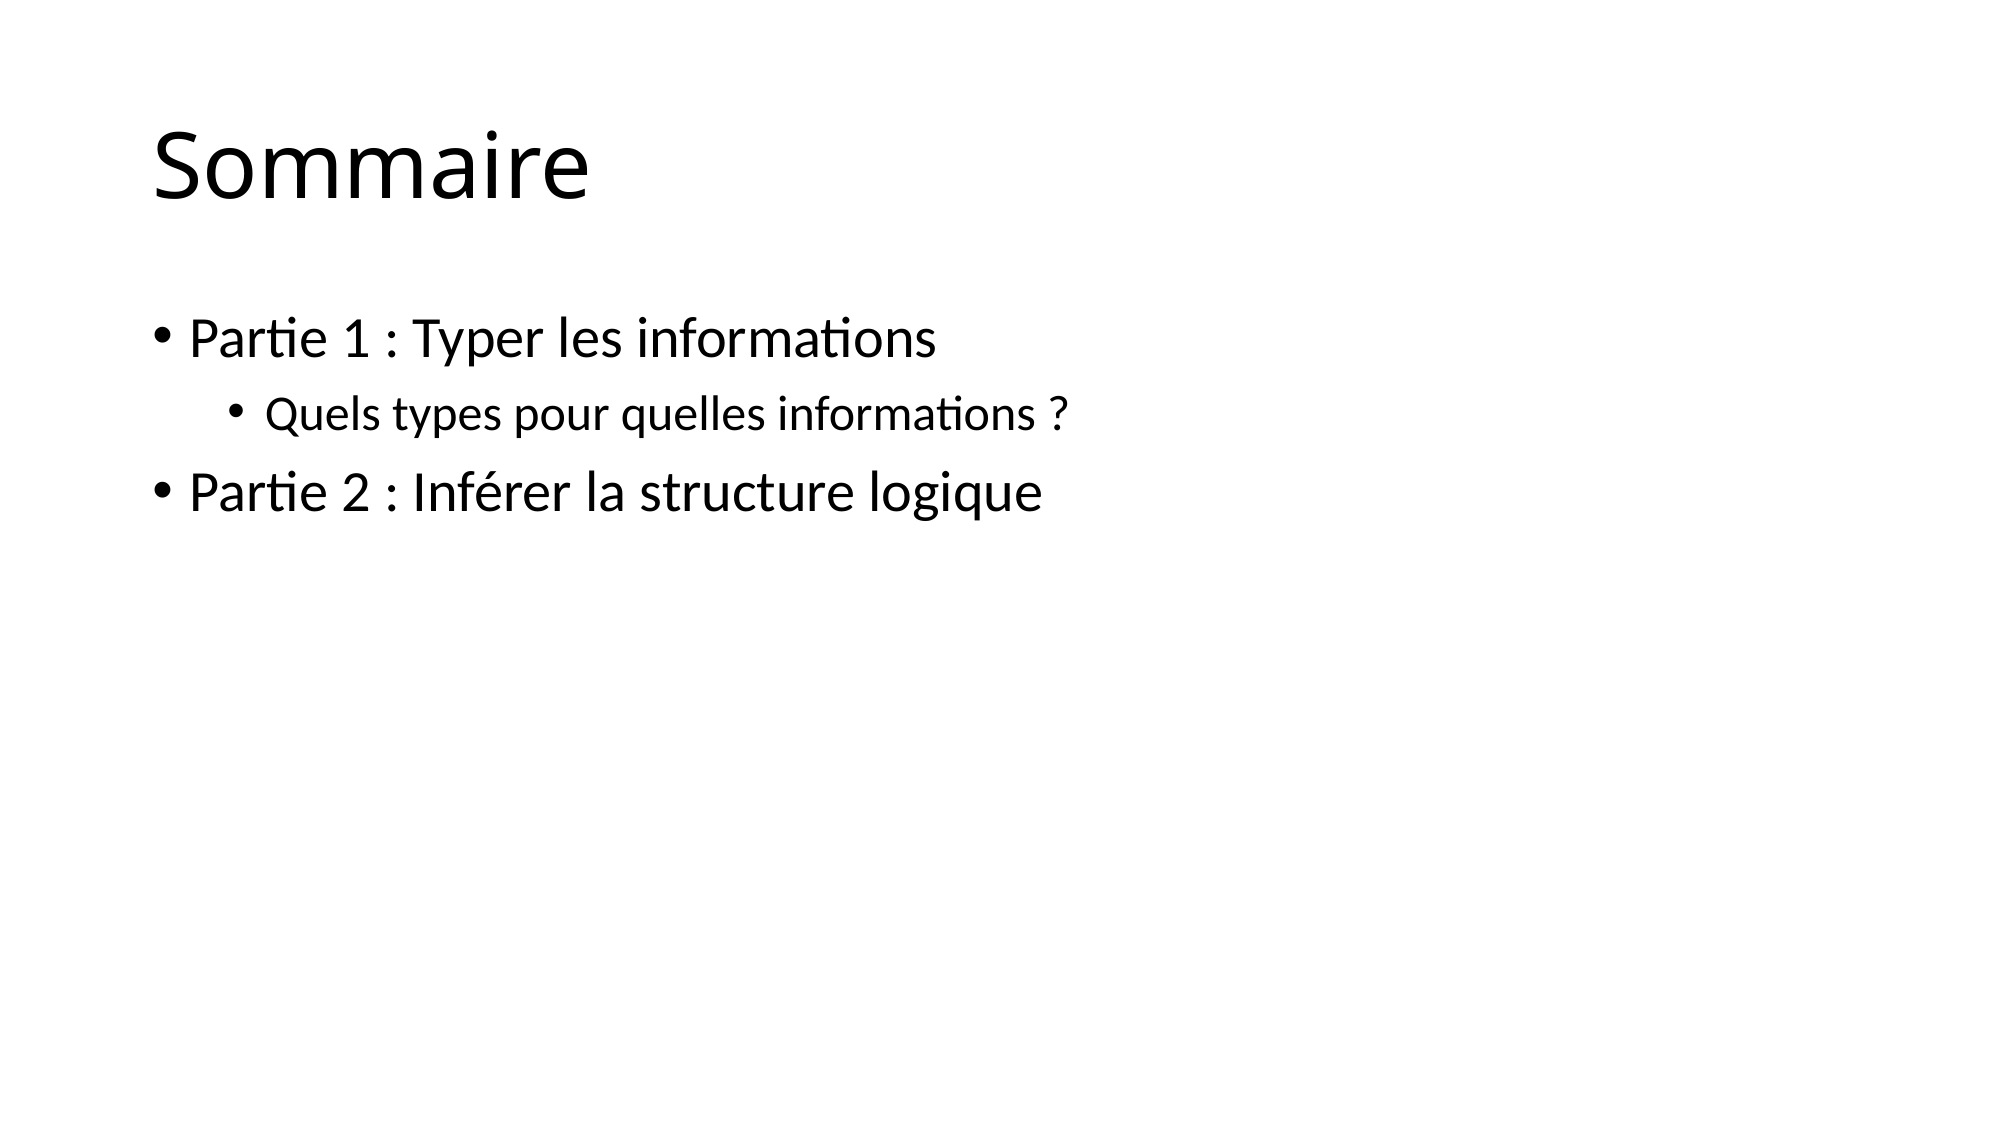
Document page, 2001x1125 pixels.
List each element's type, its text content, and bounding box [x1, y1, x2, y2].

title Sommaire [137, 59, 1863, 278]
list Partie 1 : Typer les informations Quels types pour quelles informations ? Partie 2 : Inférer la structure logique [137, 299, 1863, 1014]
